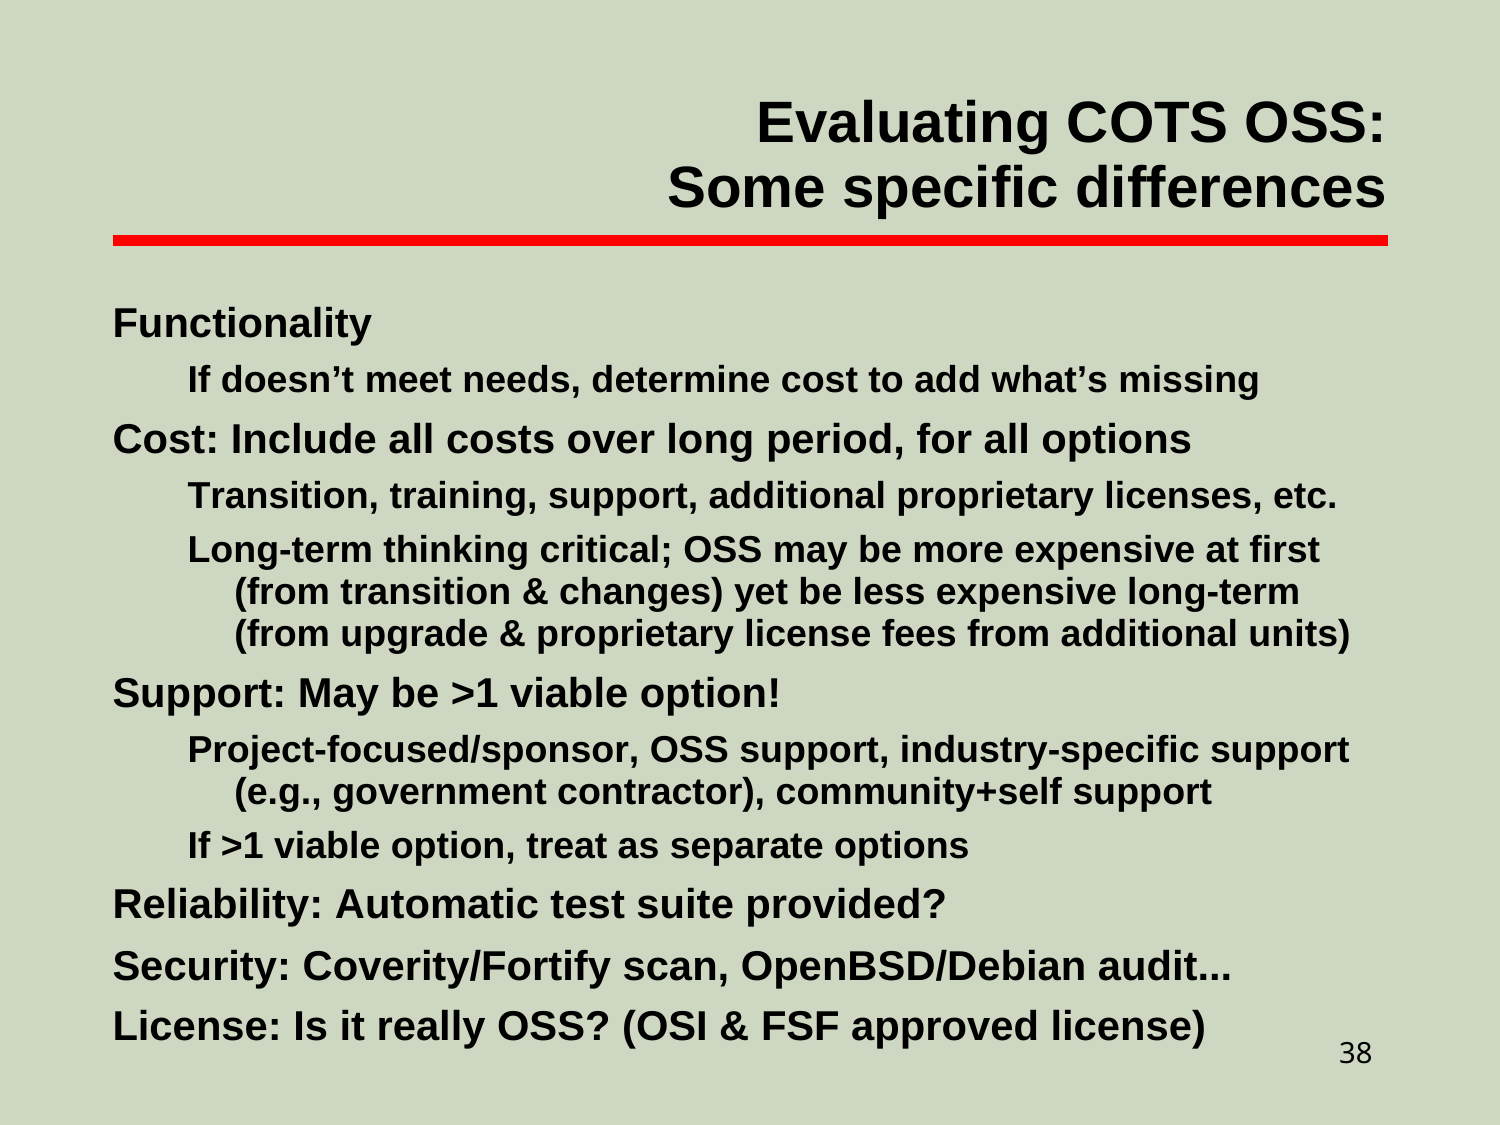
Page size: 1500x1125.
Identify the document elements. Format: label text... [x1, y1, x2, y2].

title Evaluating COTS OSS: Some specific differences [337, 89, 1388, 220]
list Functionality If doesn’t meet needs, determine cost to add what’s missing Cost: Include all costs over long period, for all options Transition, training, support, additional proprietary licenses, etc. Long-term thinking critical; OSS may be more expensive at first (from transition & changes) yet be less expensive long-term (from upgrade & proprietary license fees from additional units) Support: May be >1 viable option! Project-focused/sponsor, OSS support, industry-specific support (e.g., government contractor), community+self support If >1 viable option, treat as separate options Reliability: Automatic test suite provided? Security: Coverity/Fortify scan, OpenBSD/Debian audit... License: Is it really OSS? (OSI & FSF approved license) [112, 299, 1388, 1084]
